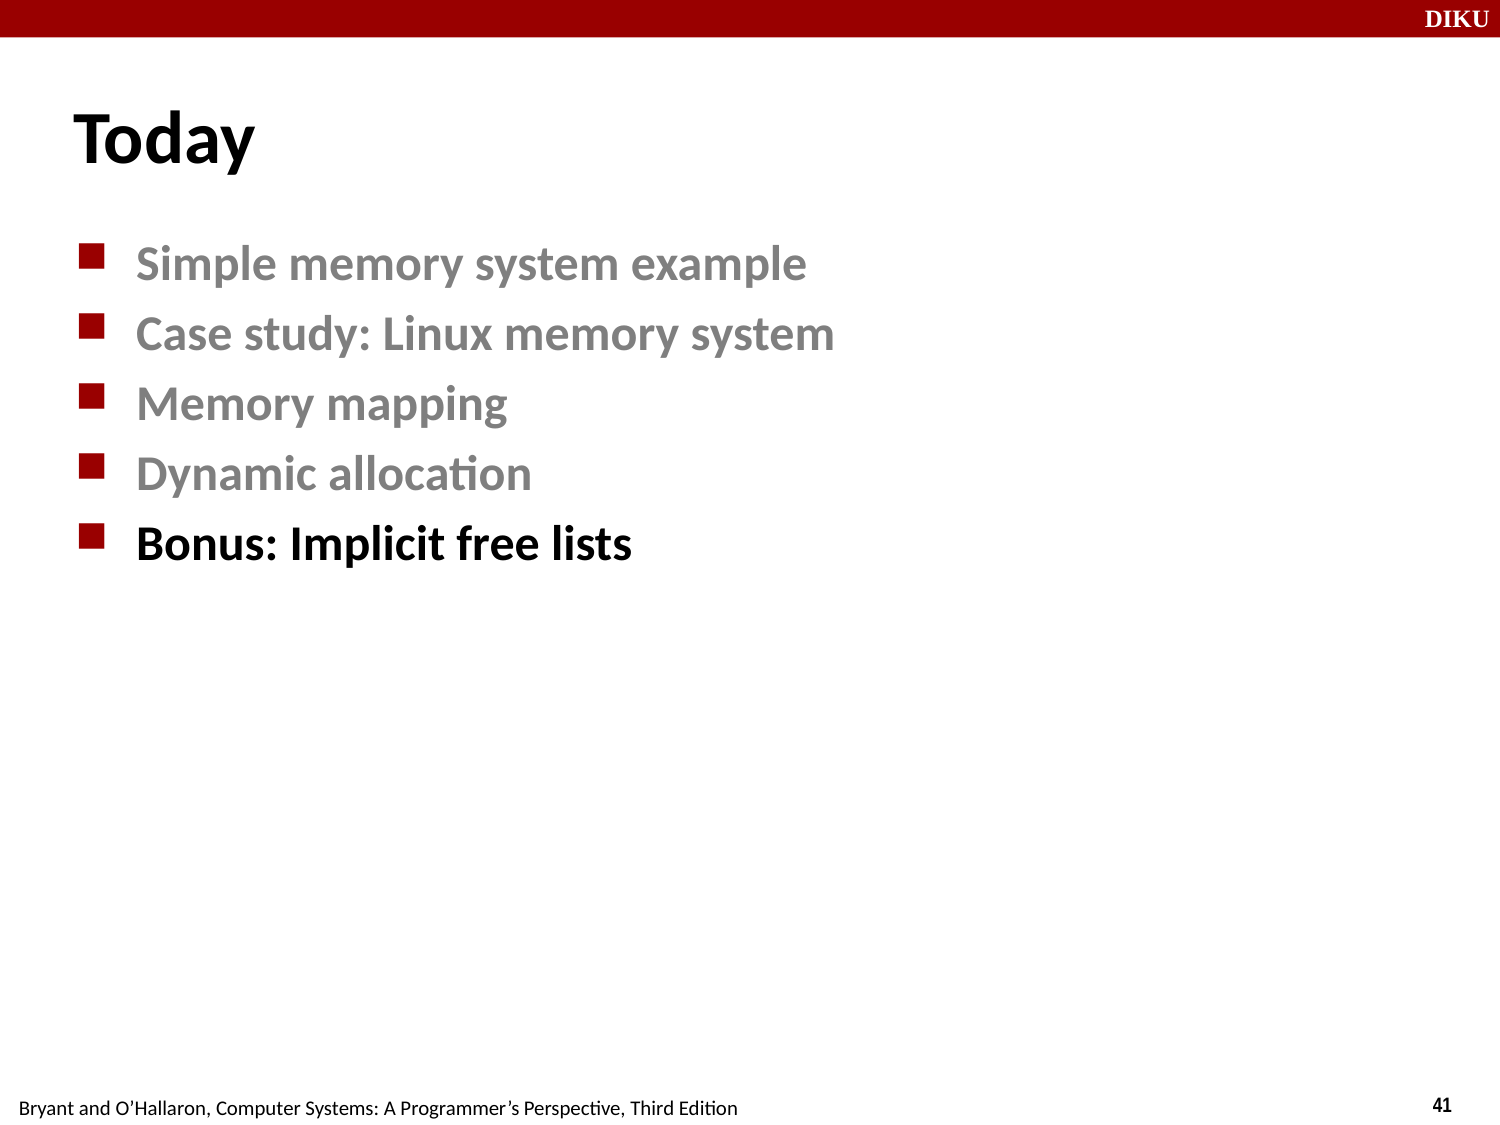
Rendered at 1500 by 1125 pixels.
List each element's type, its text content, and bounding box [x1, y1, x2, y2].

text_box Simple memory system example Case study: Linux memory system Memory mapping Dynamic allocation Bonus: Implicit free lists [65, 223, 1361, 1039]
text_box Today [58, 71, 1304, 197]
